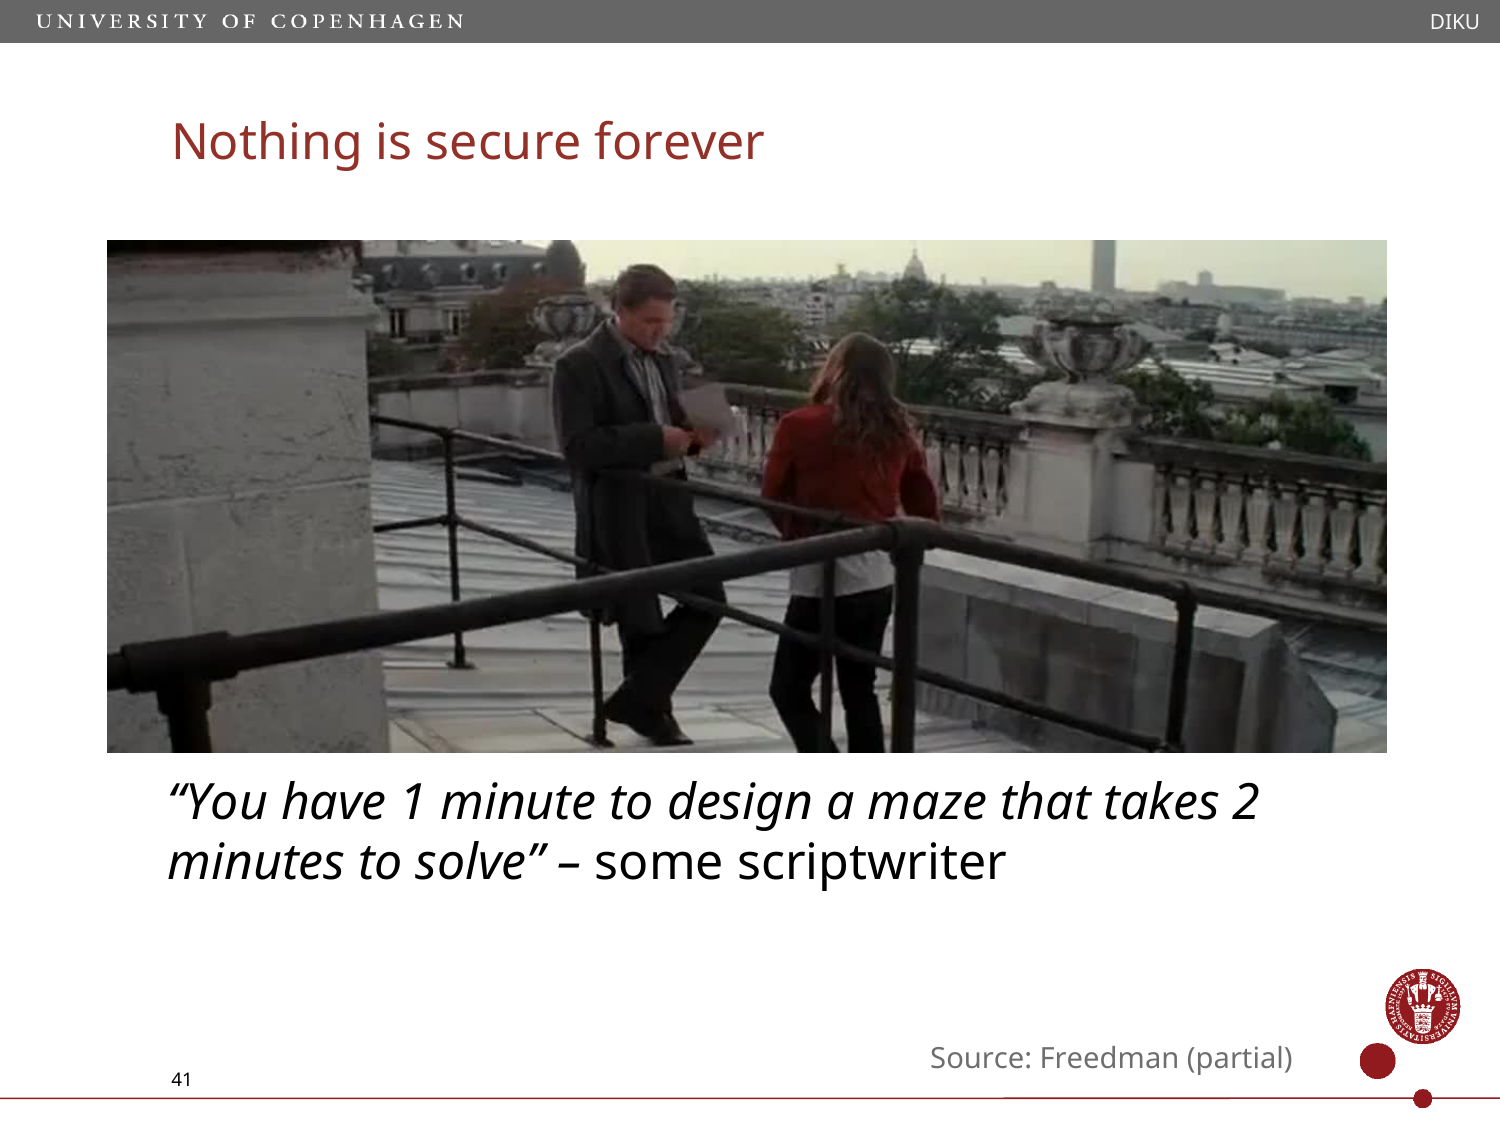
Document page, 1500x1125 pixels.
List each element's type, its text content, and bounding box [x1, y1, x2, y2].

text_box Source: Freedman (partial) [915, 1031, 1353, 1083]
text_box <number> [171, 1067, 522, 1092]
picture [107, 240, 1387, 753]
text_box “You have 1 minute to design a maze that takes 2 minutes to solve” – some scriptwriter [152, 761, 1368, 897]
text_box DIKU [469, 0, 1495, 43]
picture [0, 910, 1500, 1122]
text_box Nothing is secure forever [171, 75, 1329, 171]
